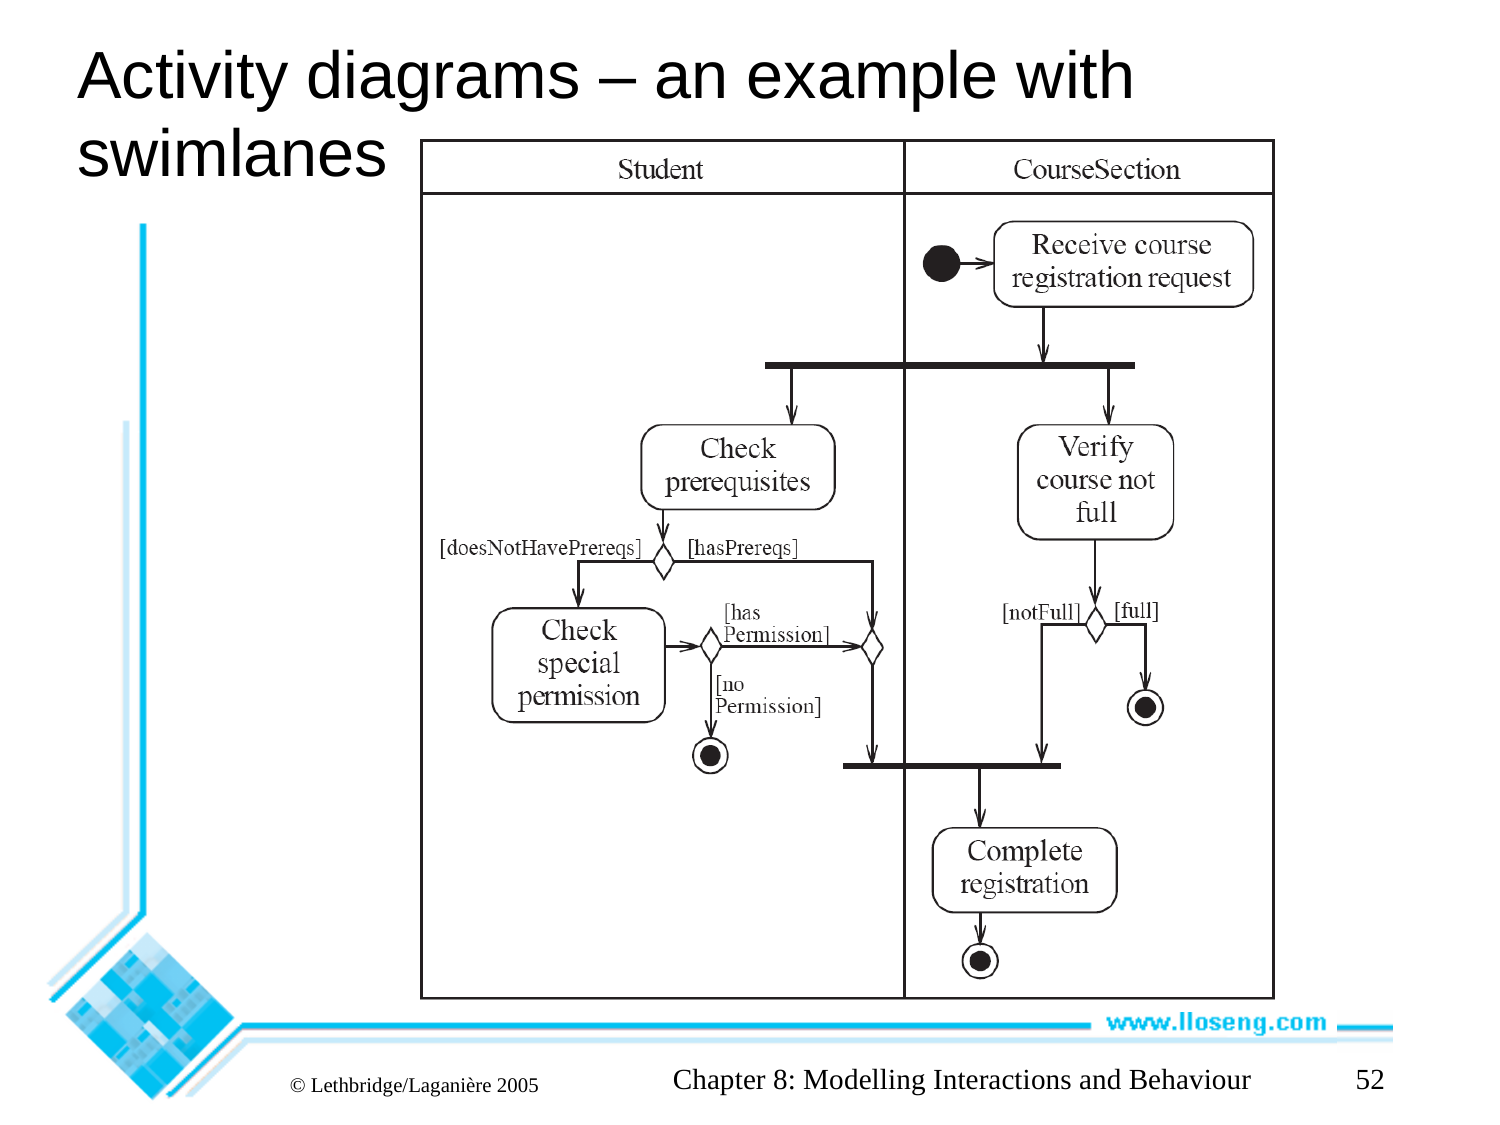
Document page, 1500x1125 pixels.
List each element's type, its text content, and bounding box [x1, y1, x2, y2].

text_box Chapter 8: Modelling Interactions and Behaviour [624, 1050, 1300, 1125]
picture [420, 137, 1276, 1000]
picture [35, 212, 1393, 1102]
title Activity diagrams – an example with swimlanes [62, 27, 1413, 198]
text_box © Lethbridge/Laganière 2005 [275, 1062, 601, 1125]
text_box <number> [1325, 1050, 1401, 1125]
